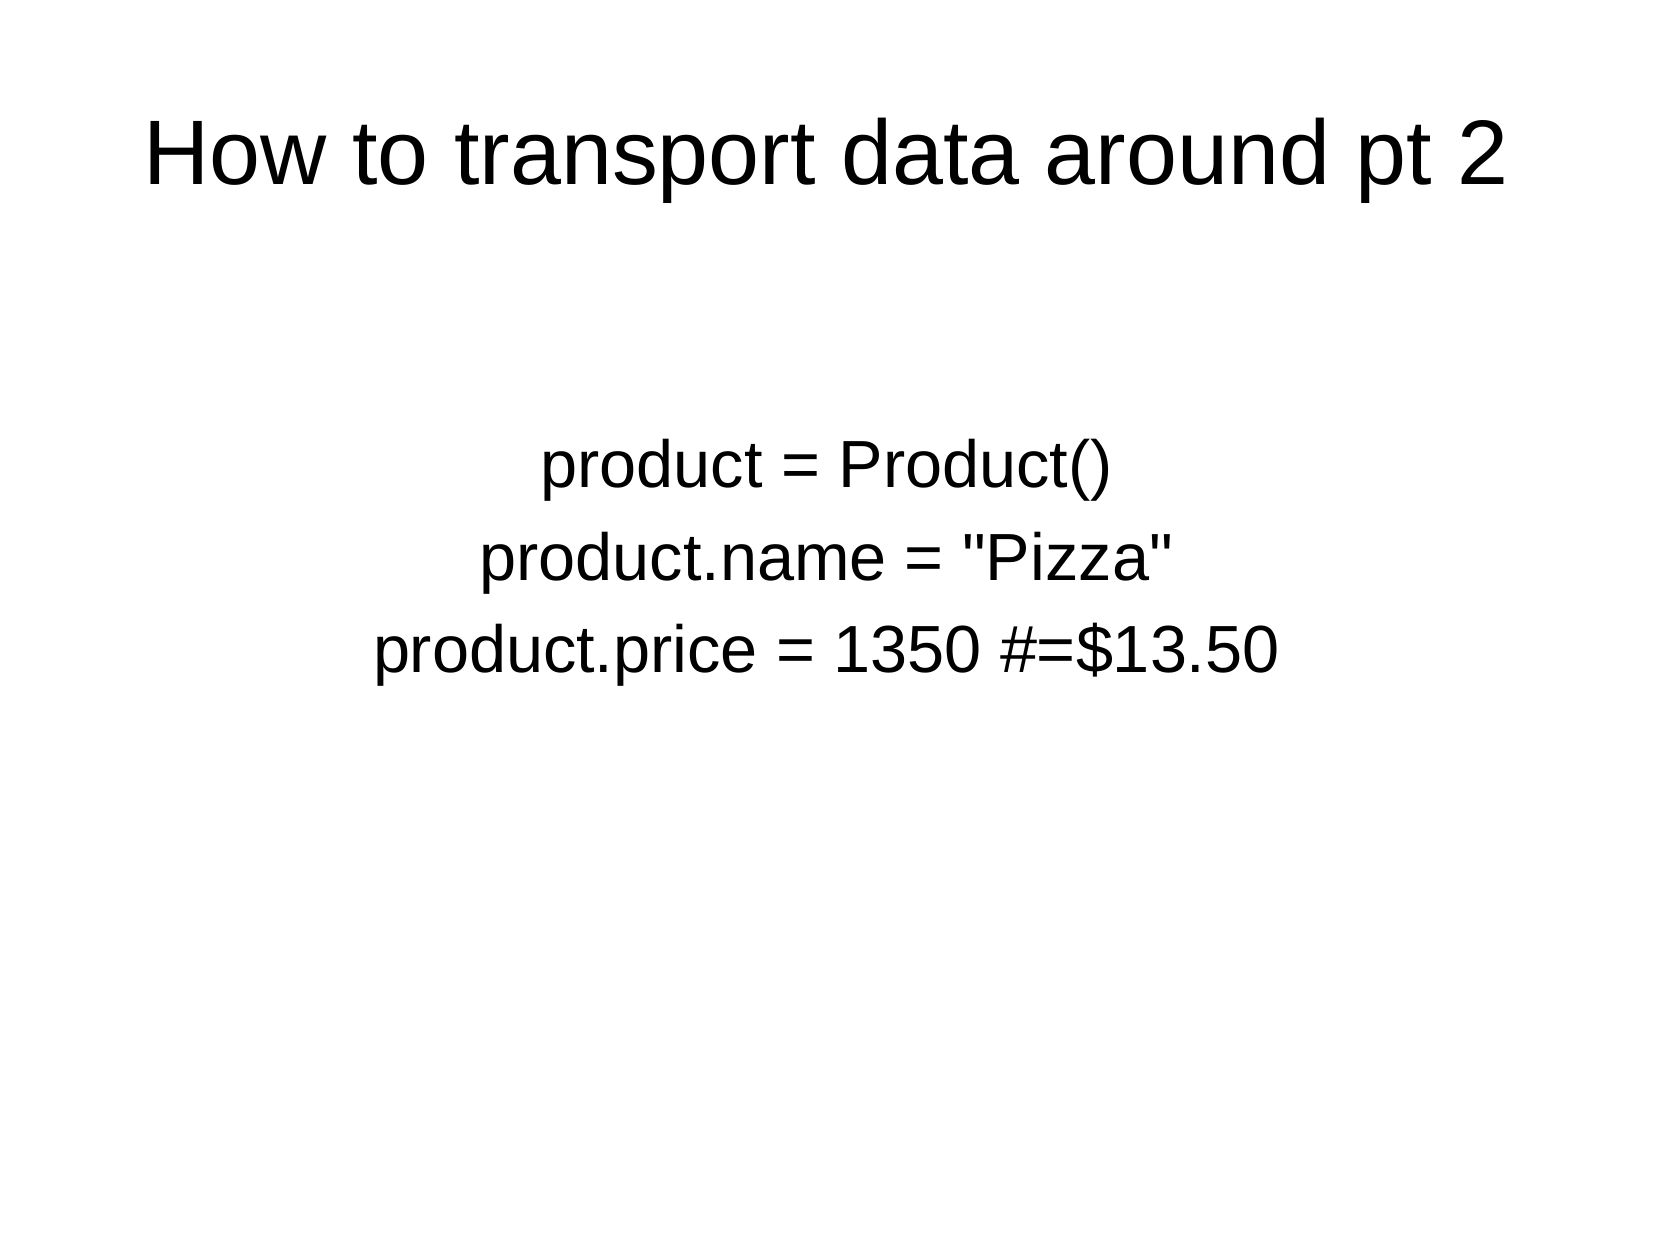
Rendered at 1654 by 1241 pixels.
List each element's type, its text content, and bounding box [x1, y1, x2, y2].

title How to transport data around pt 2 [82, 49, 1571, 257]
subtitle product = Product() product.name = "Pizza" product.price = 1350 #=$13.50 [82, 290, 1571, 1010]
